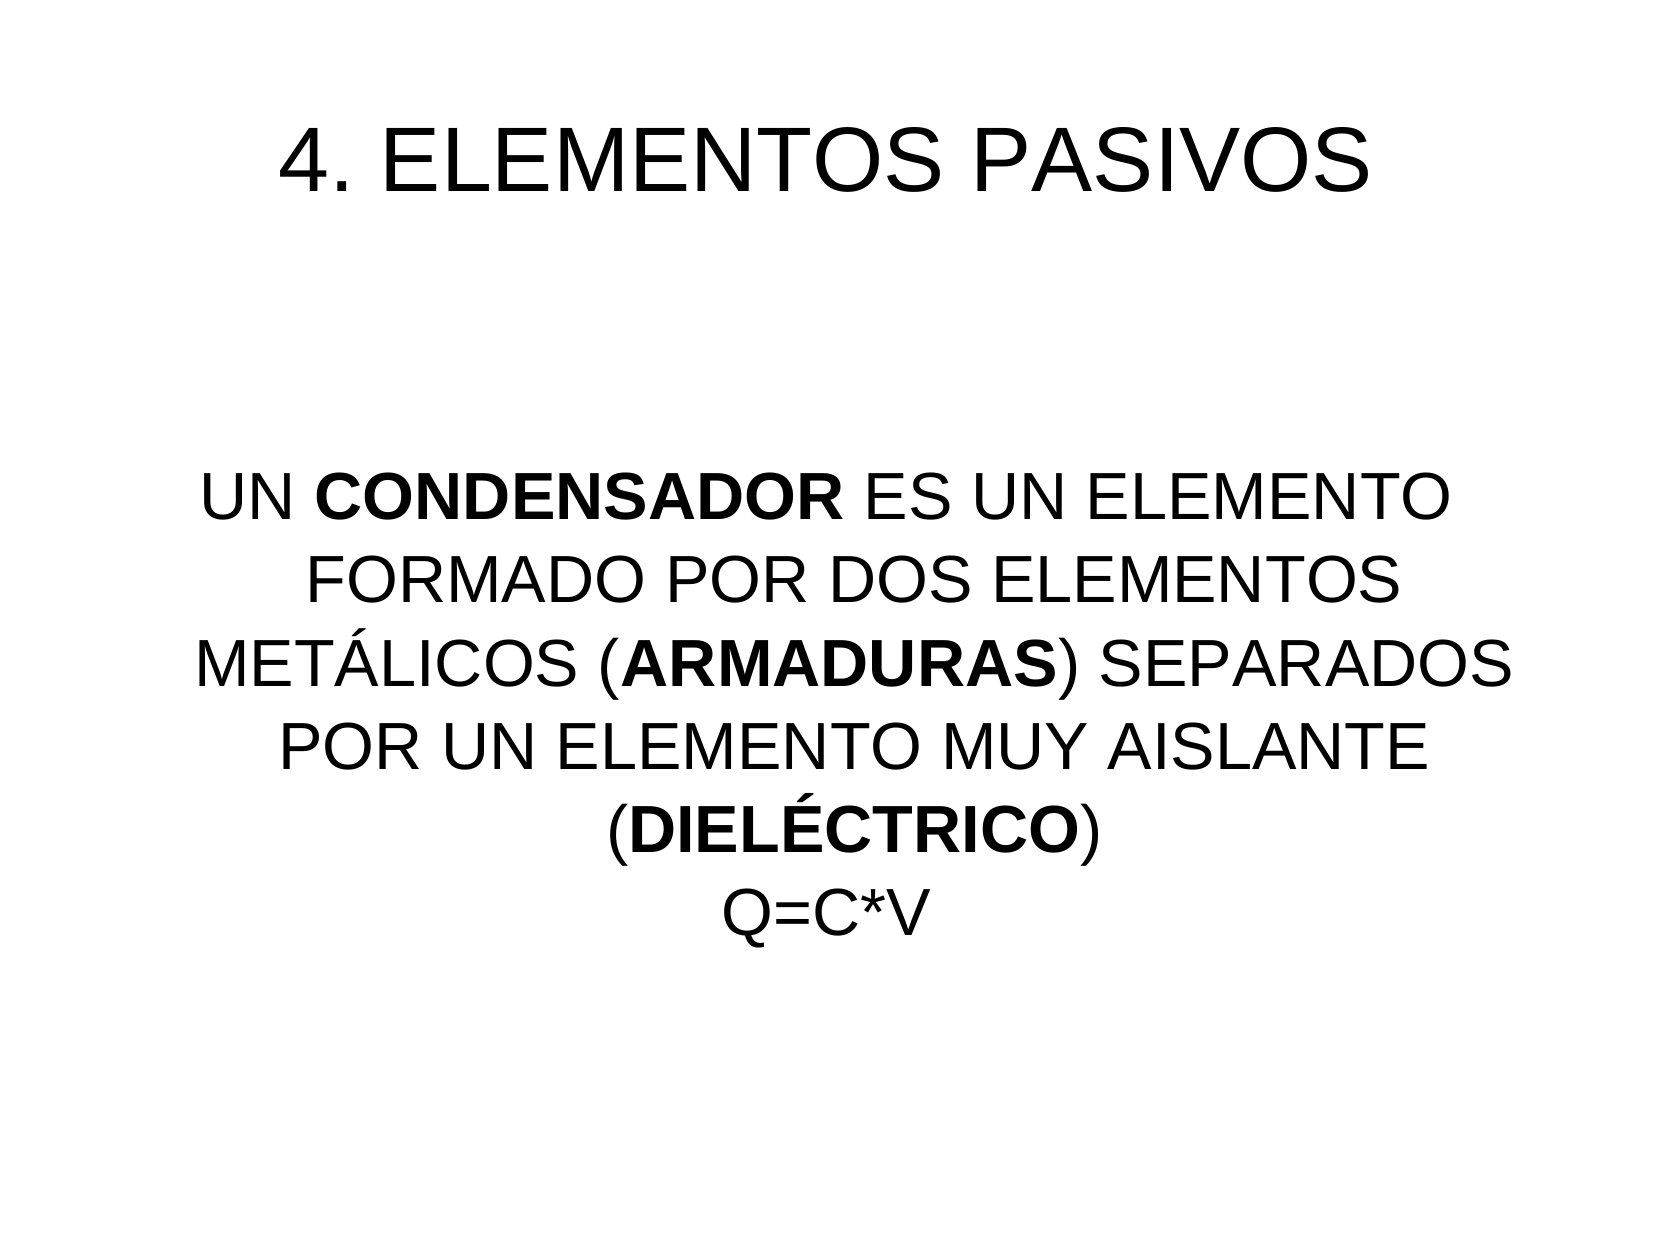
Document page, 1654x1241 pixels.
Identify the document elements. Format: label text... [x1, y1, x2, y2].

title 4. ELEMENTOS PASIVOS [82, 38, 1571, 268]
subtitle UN CONDENSADOR ES UN ELEMENTO FORMADO POR DOS ELEMENTOS METÁLICOS (ARMADURAS) SEPARADOS POR UN ELEMENTO MUY AISLANTE (DIELÉCTRICO) Q=C*V [82, 290, 1571, 1109]
